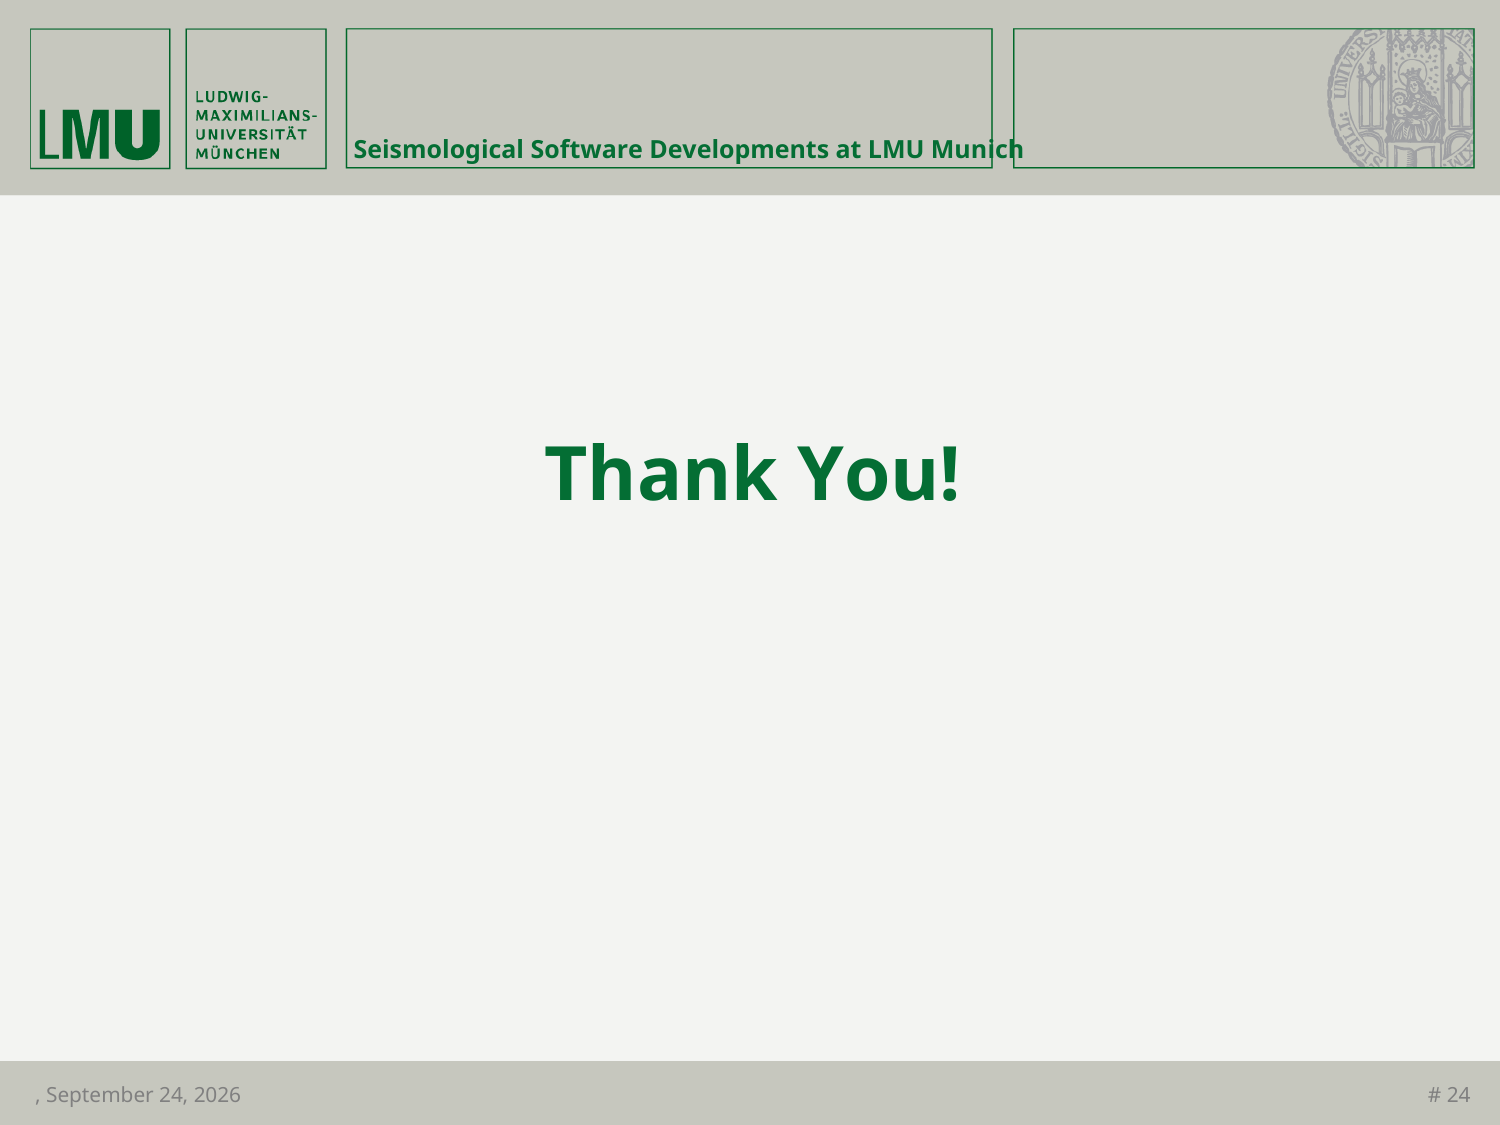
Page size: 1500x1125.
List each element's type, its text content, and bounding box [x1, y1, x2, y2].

subtitle Thank You! [147, 265, 1359, 1004]
picture [0, 0, 1500, 1125]
